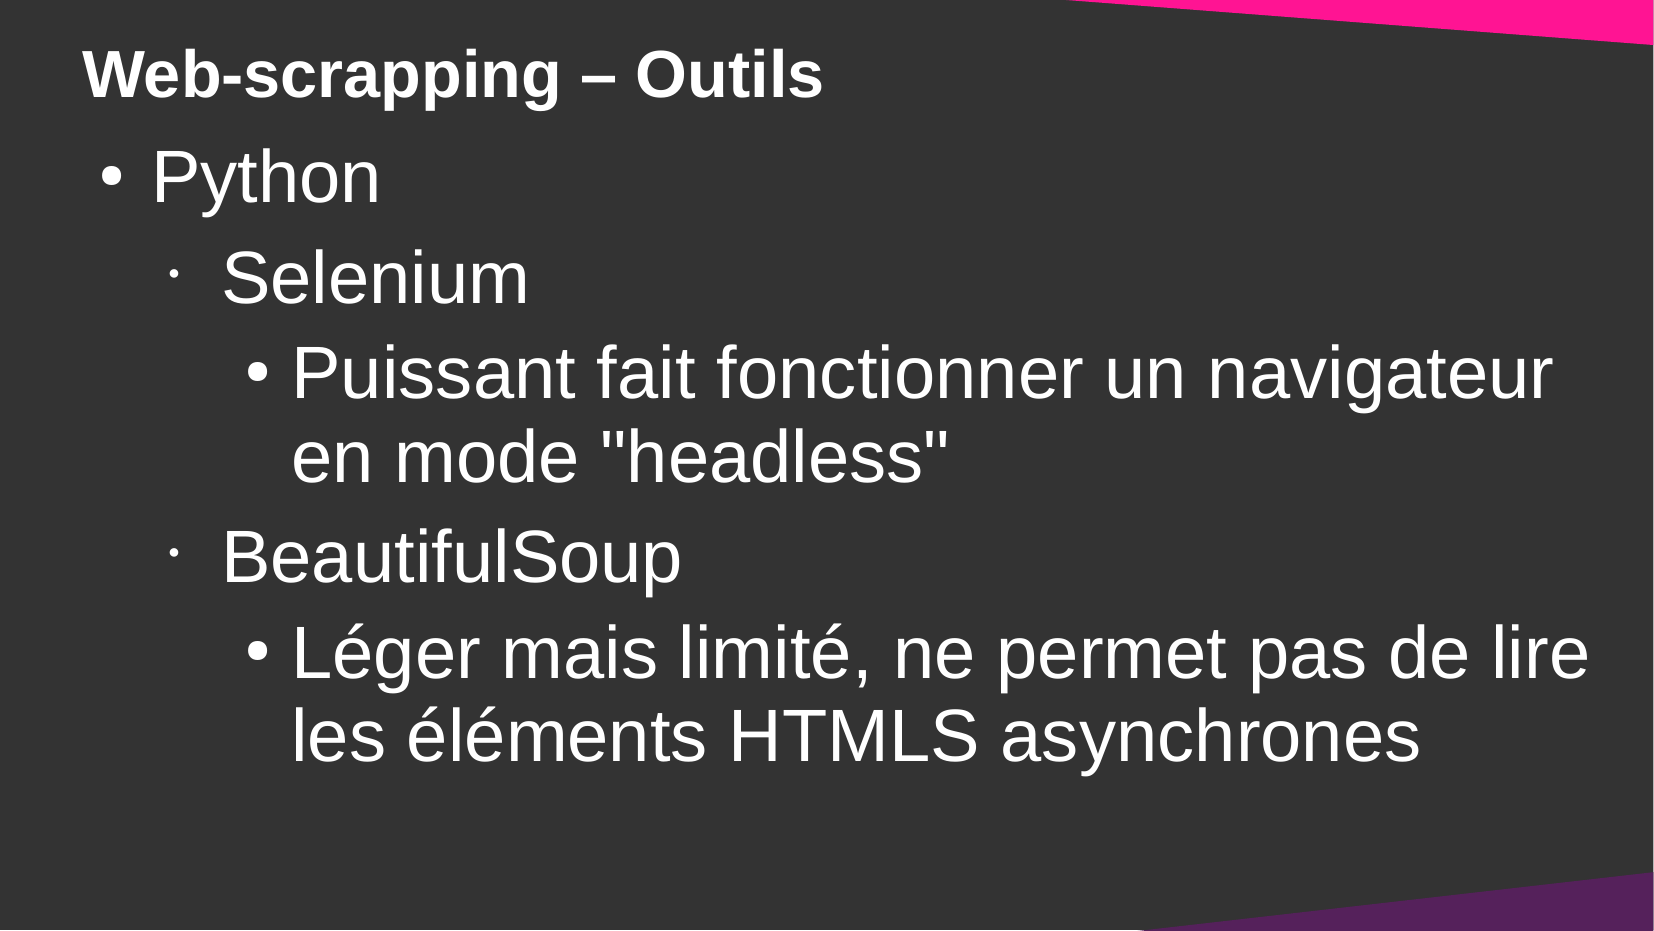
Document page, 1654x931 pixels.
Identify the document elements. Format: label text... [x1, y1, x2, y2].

text_box [1066, 0, 1654, 46]
list Python Selenium Puissant fait fonctionner un navigateur en mode "headless" BeautifulSoup Léger mais limité, ne permet pas de lire les éléments HTMLS asynchrones [80, 135, 1620, 780]
title Web-scrapping – Outils [82, 37, 1571, 122]
text_box [1137, 872, 1654, 931]
